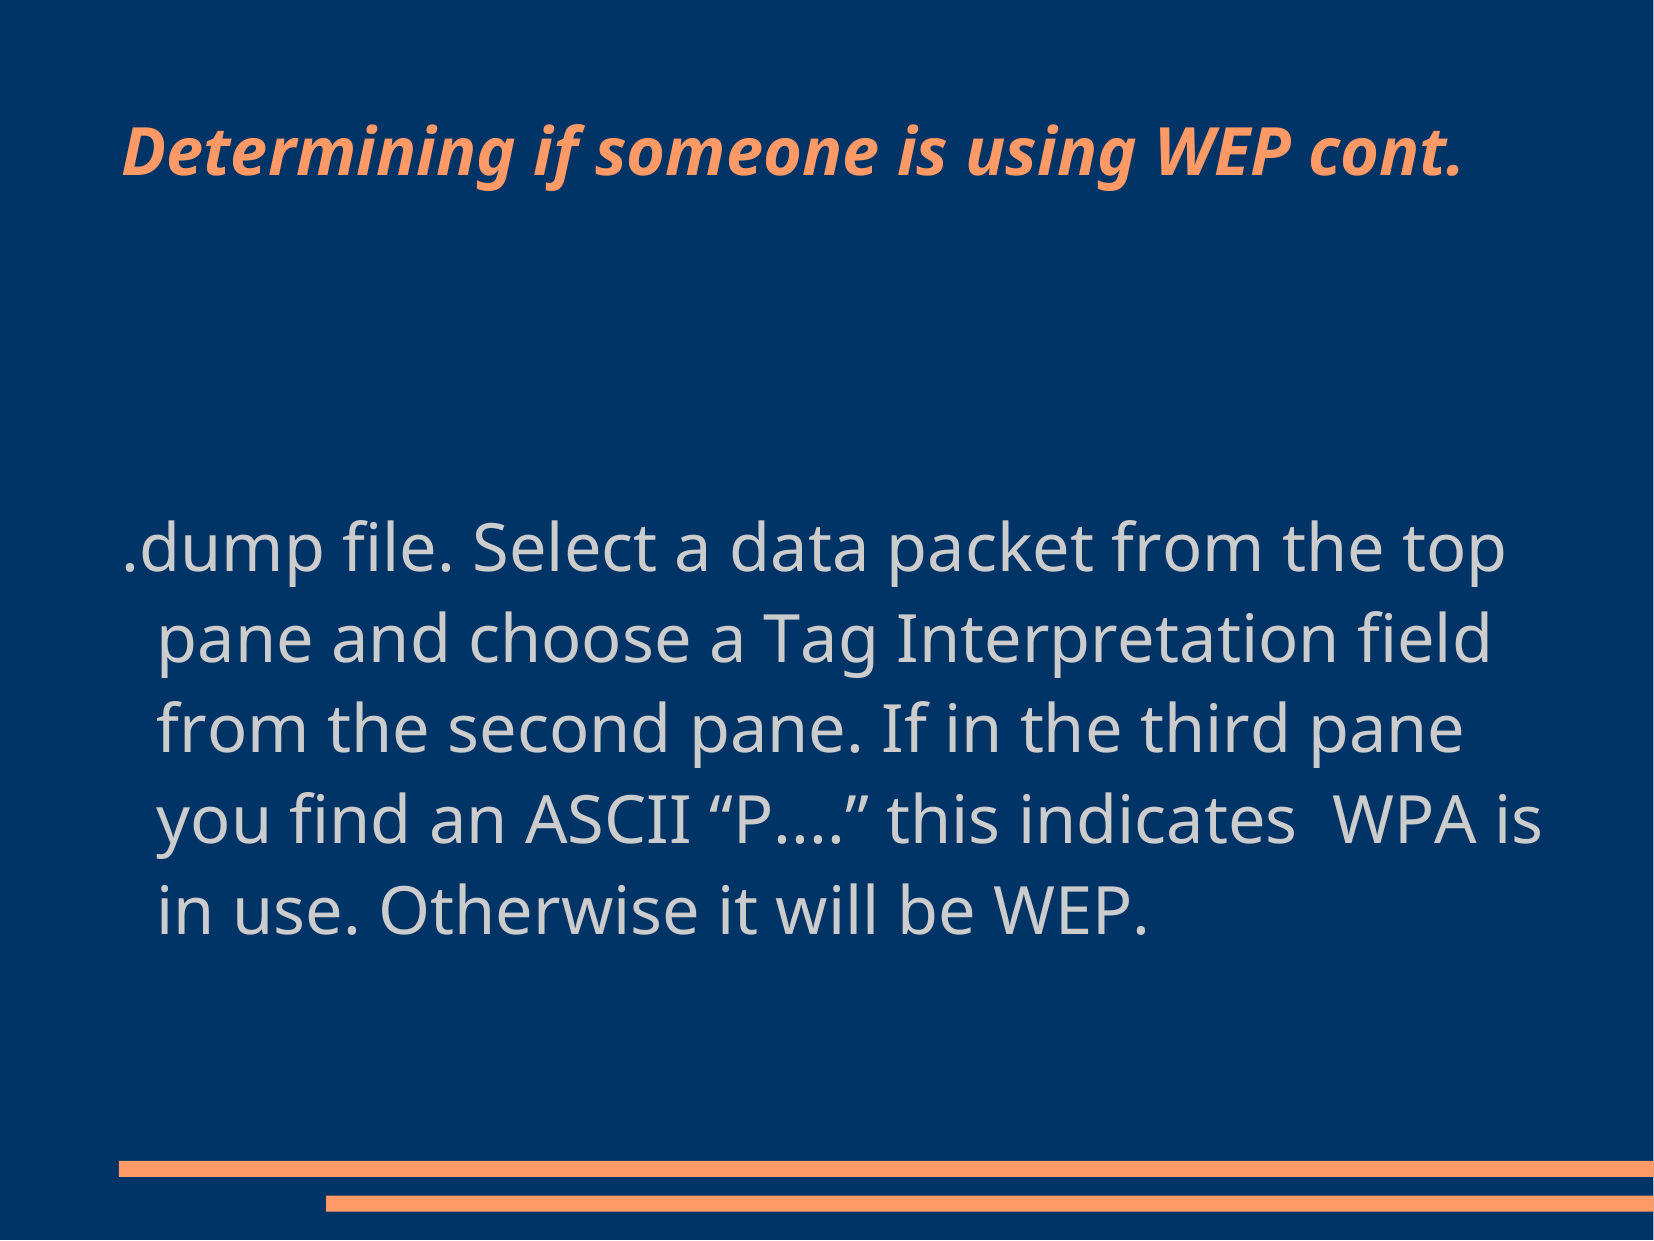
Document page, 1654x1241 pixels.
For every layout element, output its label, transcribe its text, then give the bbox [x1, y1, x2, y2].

subtitle .dump file. Select a data packet from the top pane and choose a Tag Interpretation field from the second pane. If in the third pane you find an ASCII “P....” this indicates WPA is in use. Otherwise it will be WEP. [121, 322, 1561, 1133]
title Determining if someone is using WEP cont. [121, 46, 1534, 254]
